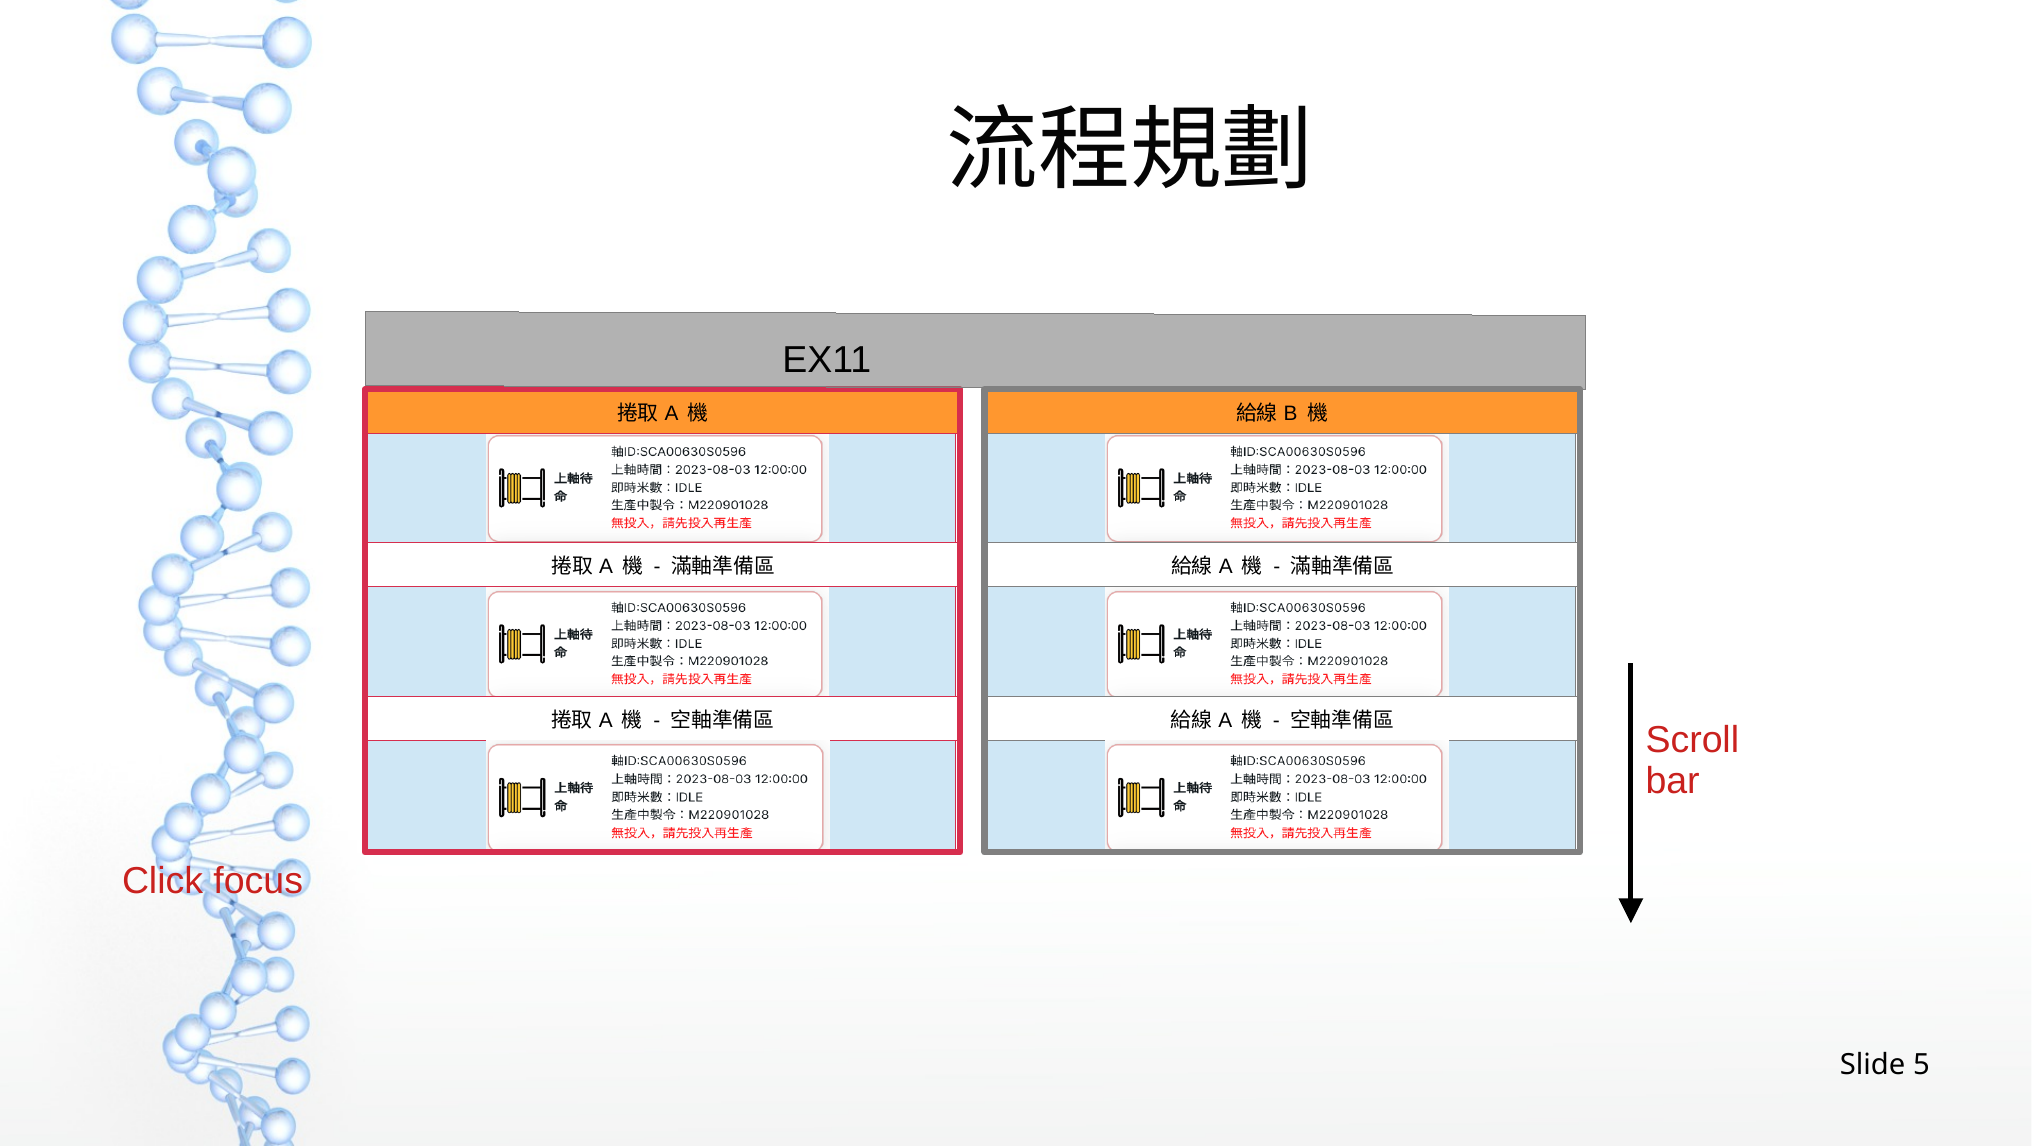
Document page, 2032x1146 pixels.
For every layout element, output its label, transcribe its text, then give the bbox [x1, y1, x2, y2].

text_box Click focus [107, 852, 415, 924]
text_box [364, 389, 961, 853]
picture [0, 0, 2032, 1146]
text_box Scroll bar [1630, 710, 1785, 810]
text_box EX11 [767, 330, 934, 388]
text_box [365, 311, 1586, 853]
title 流程規劃 [330, 45, 1930, 237]
